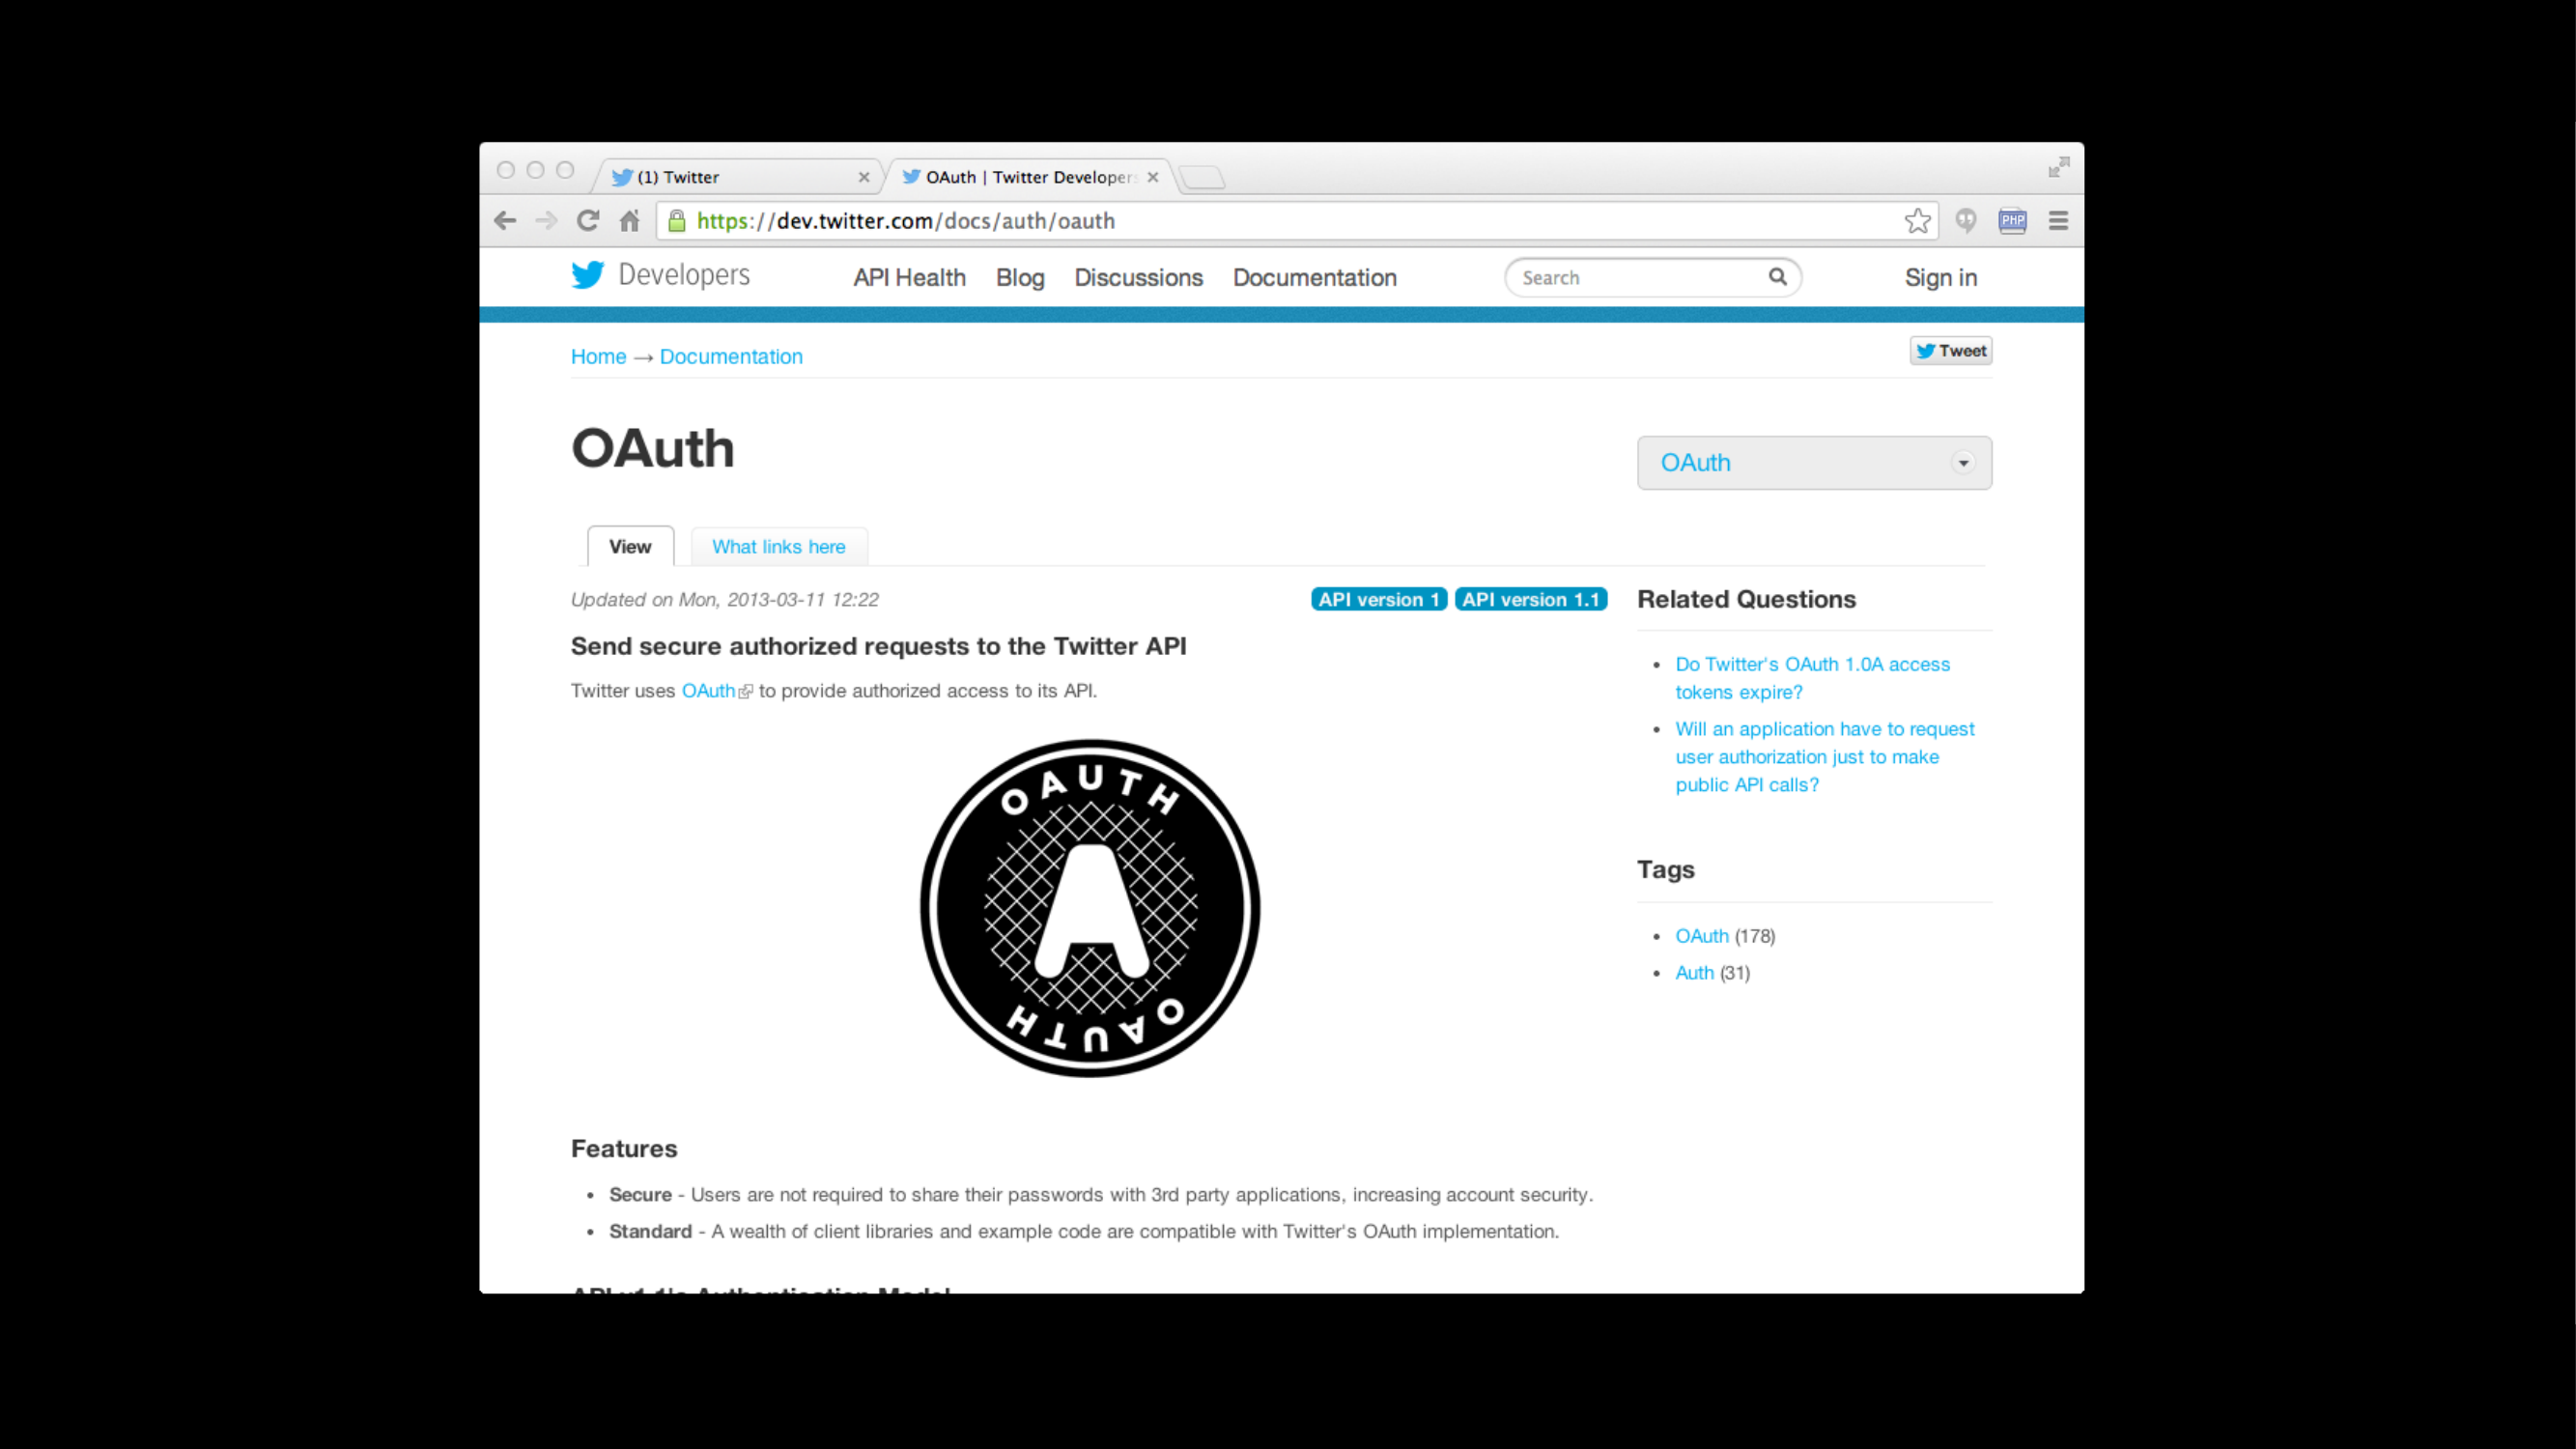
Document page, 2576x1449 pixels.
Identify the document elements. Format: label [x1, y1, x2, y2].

picture [459, 128, 2106, 1323]
